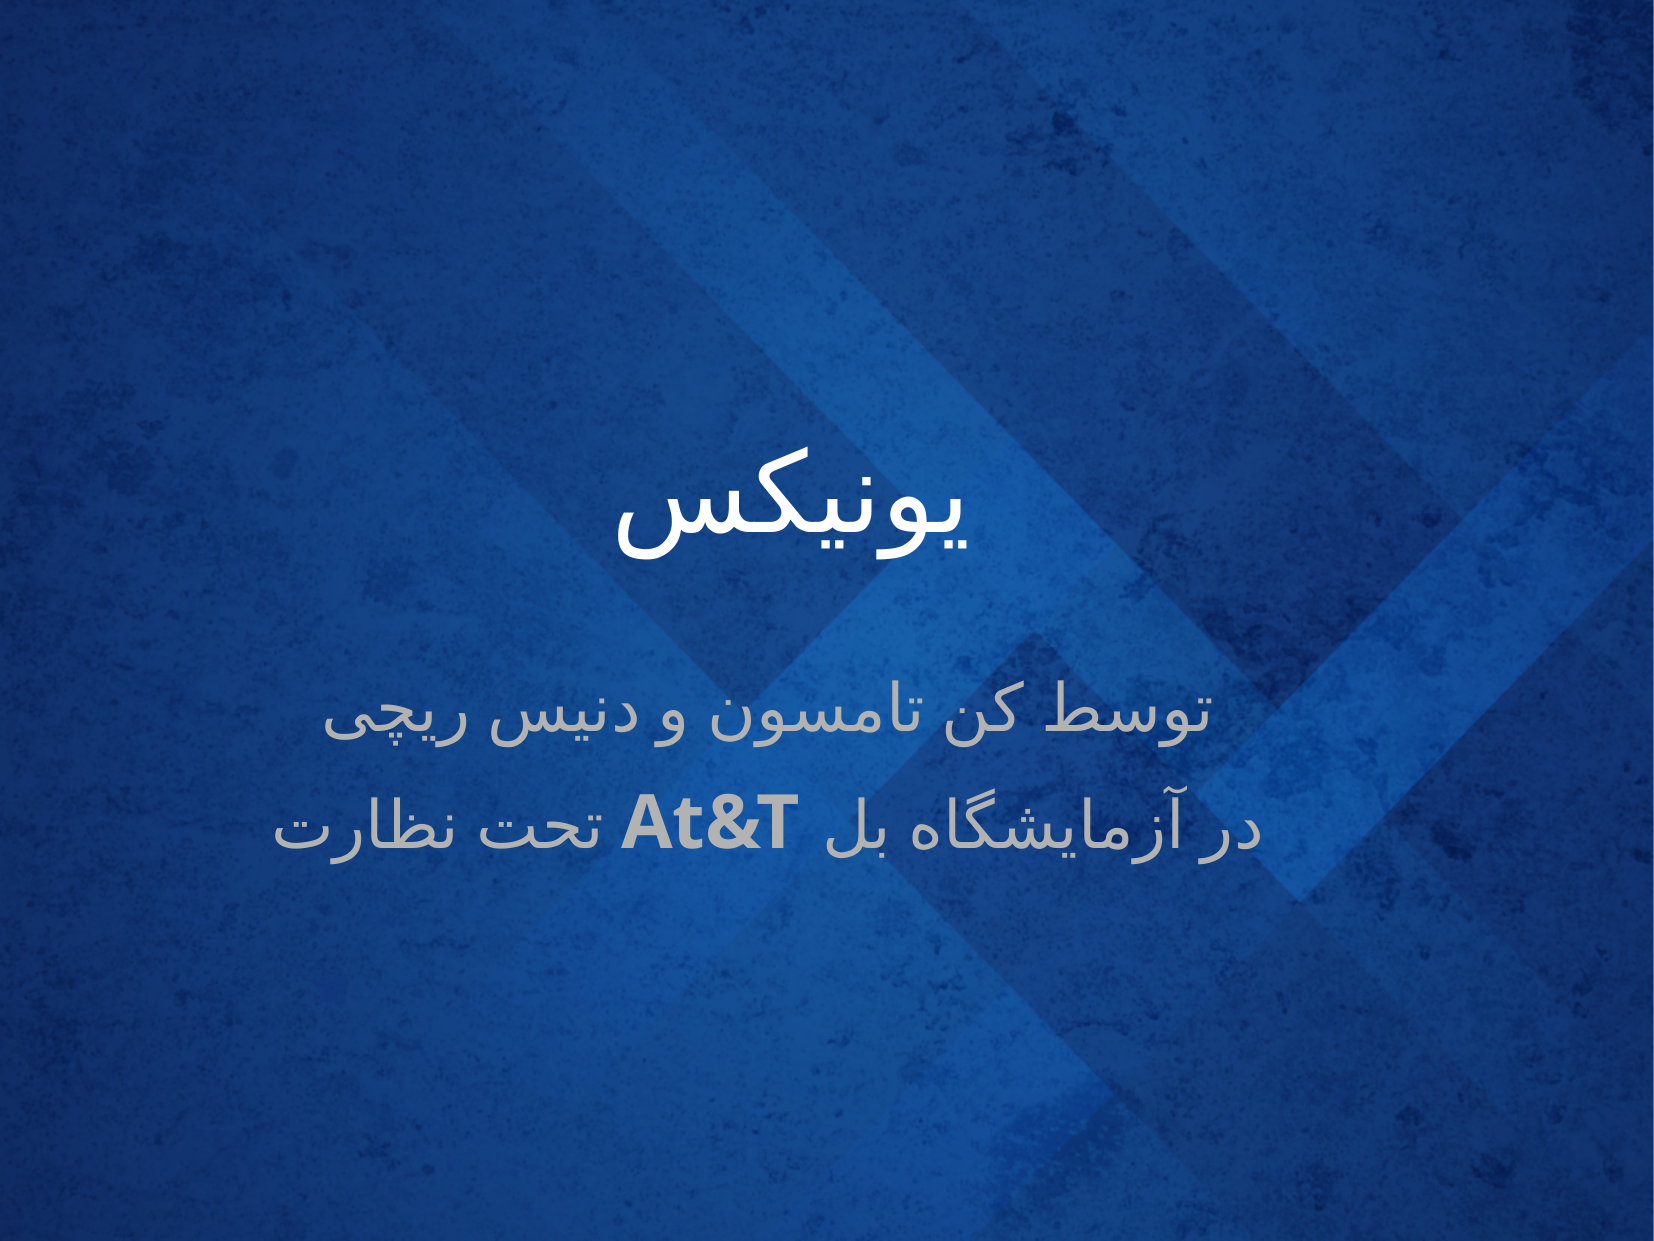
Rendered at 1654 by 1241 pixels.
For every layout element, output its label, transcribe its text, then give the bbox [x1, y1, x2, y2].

title یونیکس [194, 383, 1388, 628]
picture [0, 0, 1654, 1241]
subtitle توسط کن تامسون و دنیس ریچی تحت نظارت At&T در آزمایشگاه بل [194, 671, 1341, 876]
